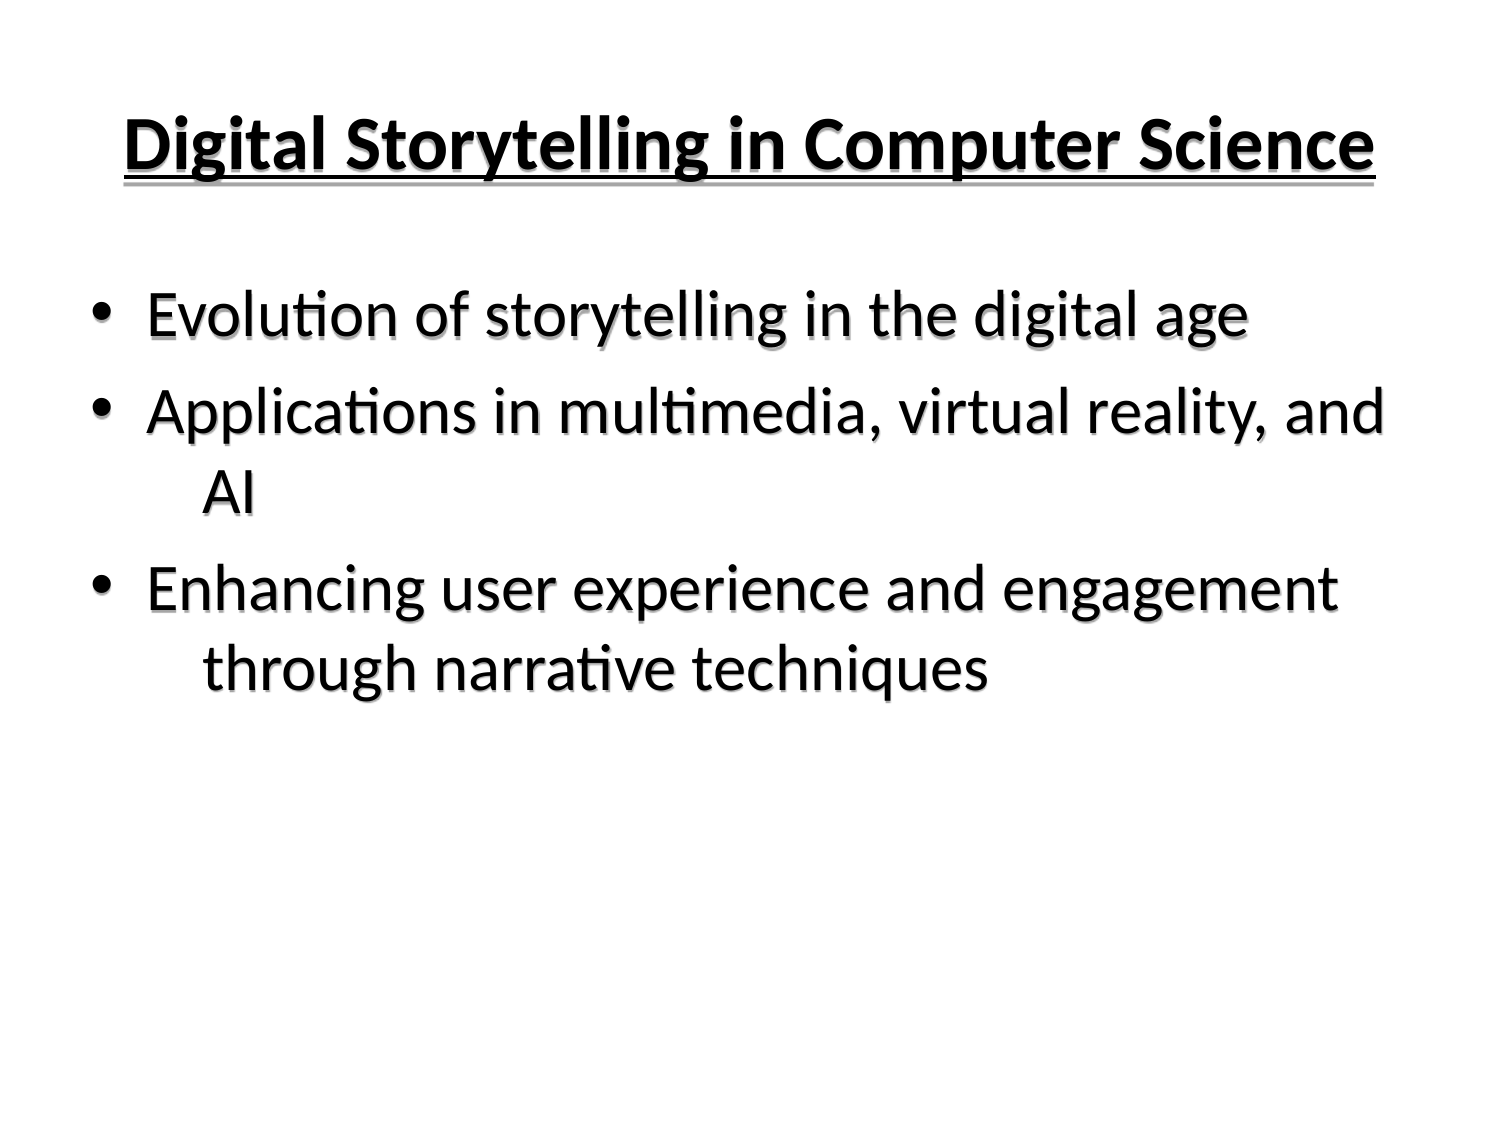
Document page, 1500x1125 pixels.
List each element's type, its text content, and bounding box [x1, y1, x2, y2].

title Digital Storytelling in Computer Science [75, 45, 1426, 233]
list Evolution of storytelling in the digital age Applications in multimedia, virtual reality, and AI Enhancing user experience and engagement through narrative techniques [75, 262, 1426, 1005]
